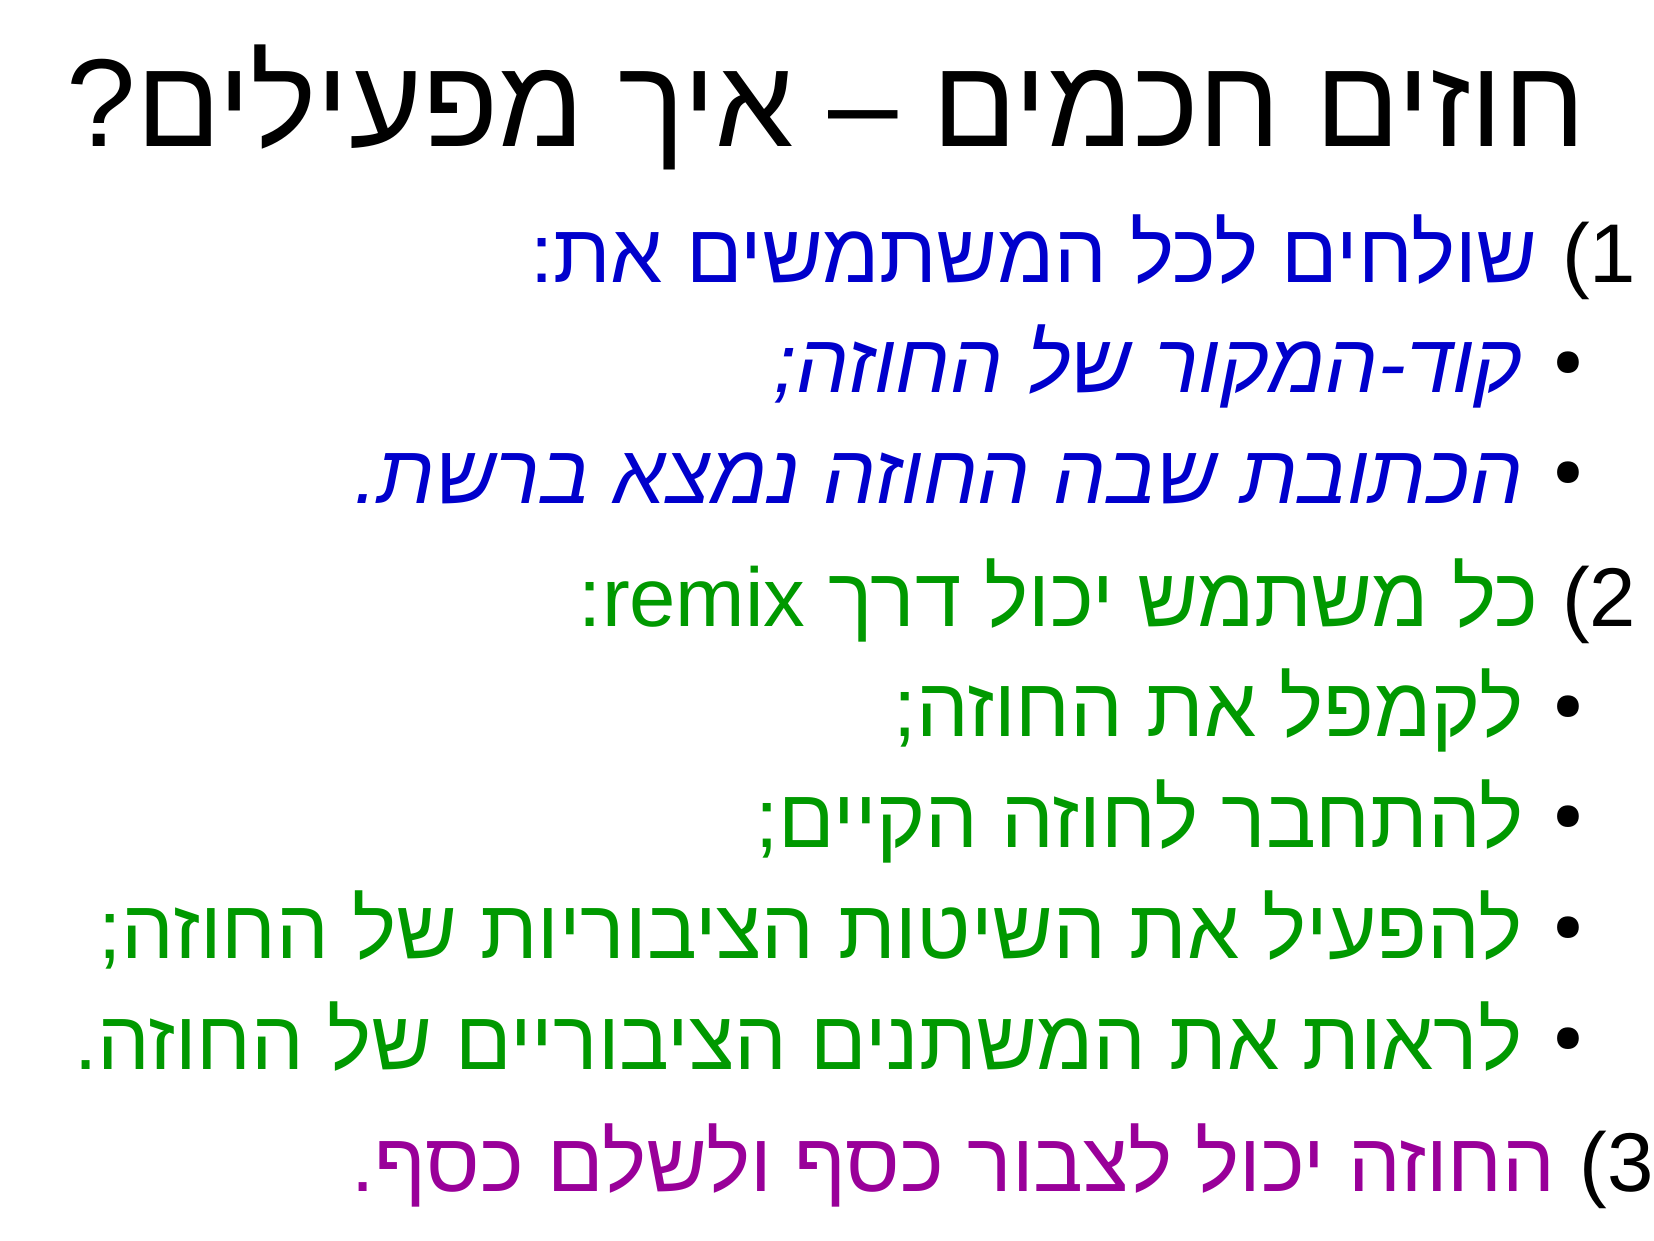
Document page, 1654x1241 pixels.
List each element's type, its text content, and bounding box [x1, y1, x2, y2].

list שולחים לכל המשתמשים את: קוד-המקור של החוזה; הכתובת שבה החוזה נמצא ברשת. כל משתמש יכול דרך remix: לקמפל את החוזה; להתחבר לחוזה הקיים; להפעיל את השיטות הציבוריות של החוזה; לראות את המשתנים הציבוריים של החוזה. החוזה יכול לצבור כסף ולשלם כסף. [0, 206, 1654, 1241]
title חוזים חכמים – איך מפעילים? [0, 0, 1654, 206]
